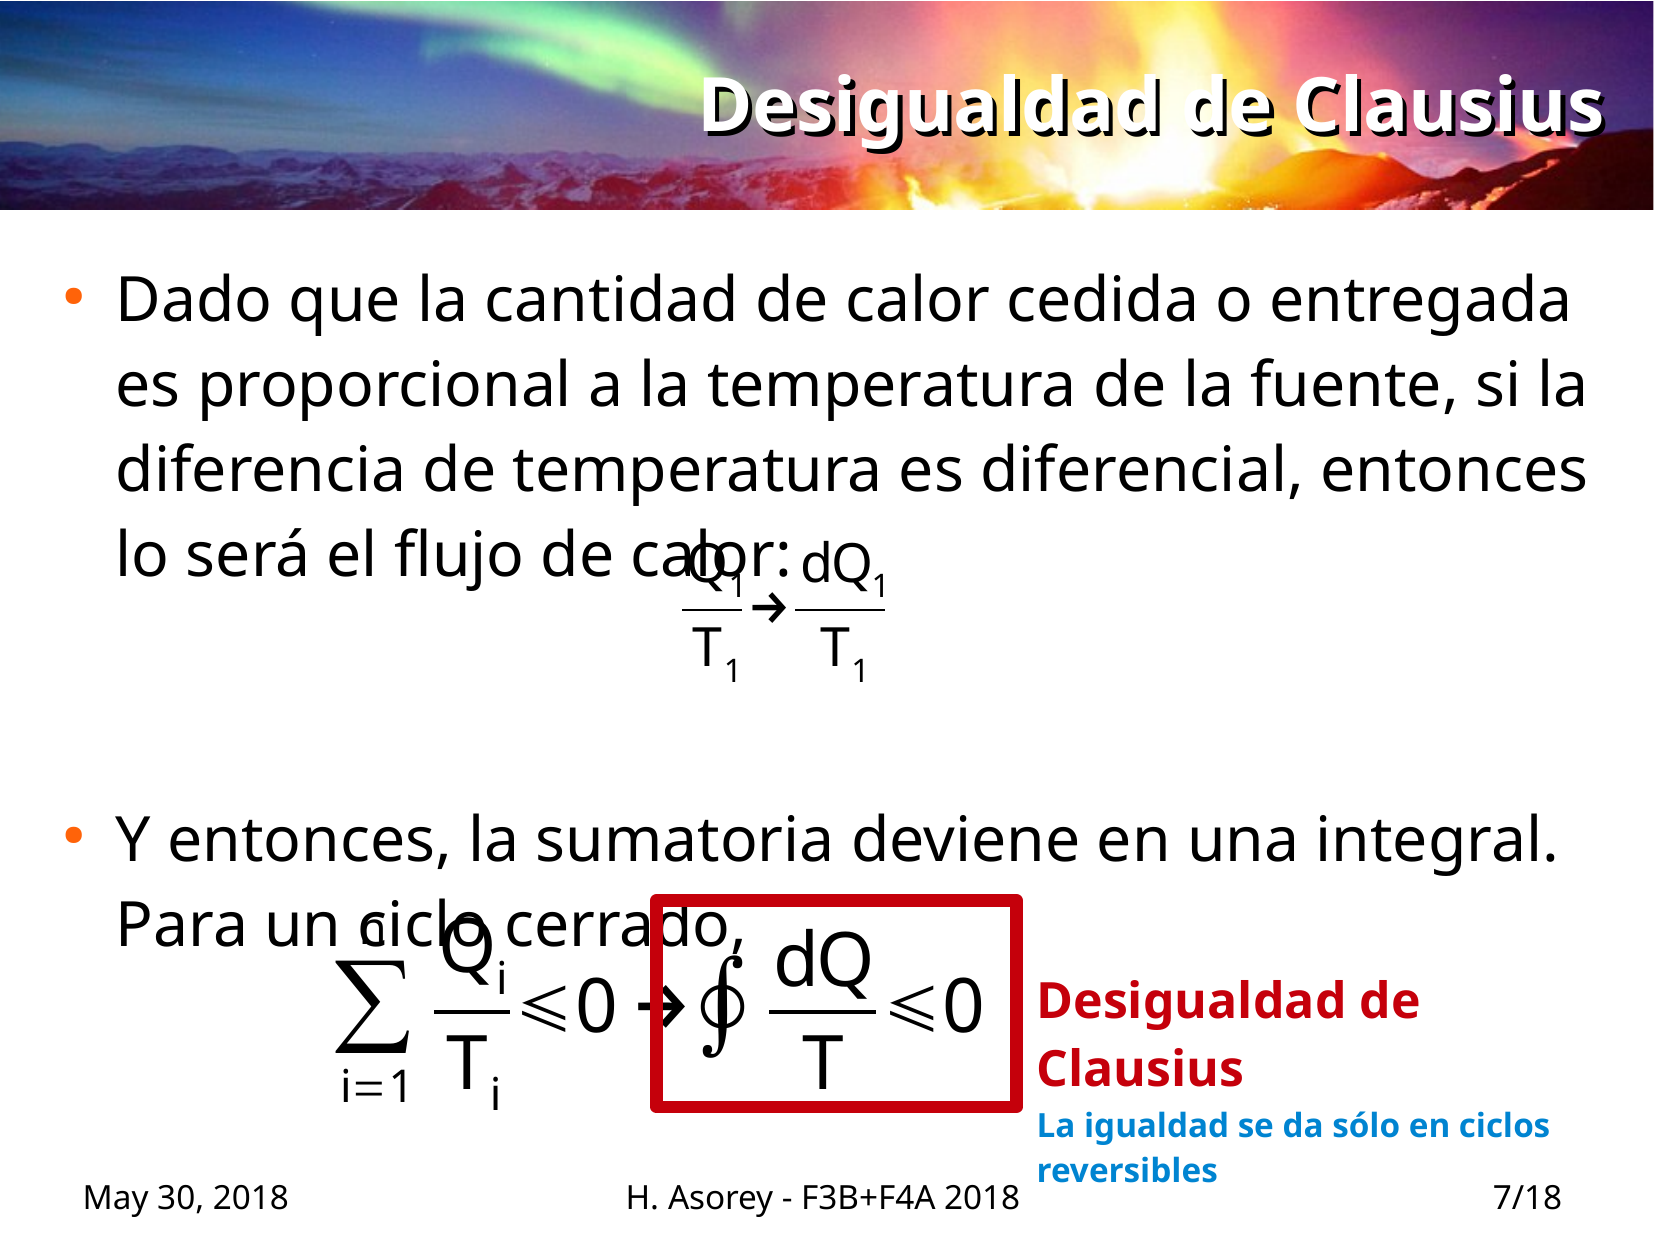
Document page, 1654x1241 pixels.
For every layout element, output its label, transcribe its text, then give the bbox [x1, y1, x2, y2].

chart [323, 900, 1003, 1122]
title Desigualdad de Clausius [45, 15, 1606, 191]
text_box Desigualdad de Clausius La igualdad se da sólo en ciclos reversibles [1021, 957, 1598, 1115]
list Dado que la cantidad de calor cedida o entregada es proporcional a la temperatura de la fuente, si la diferencia de temperatura es diferencial, entonces lo será el flujo de calor: Y entonces, la sumatoria deviene en una integral. Para un ciclo cerrado, [45, 255, 1606, 1156]
chart [674, 530, 895, 691]
chart [663, 907, 1003, 1101]
picture [0, 1, 1654, 210]
